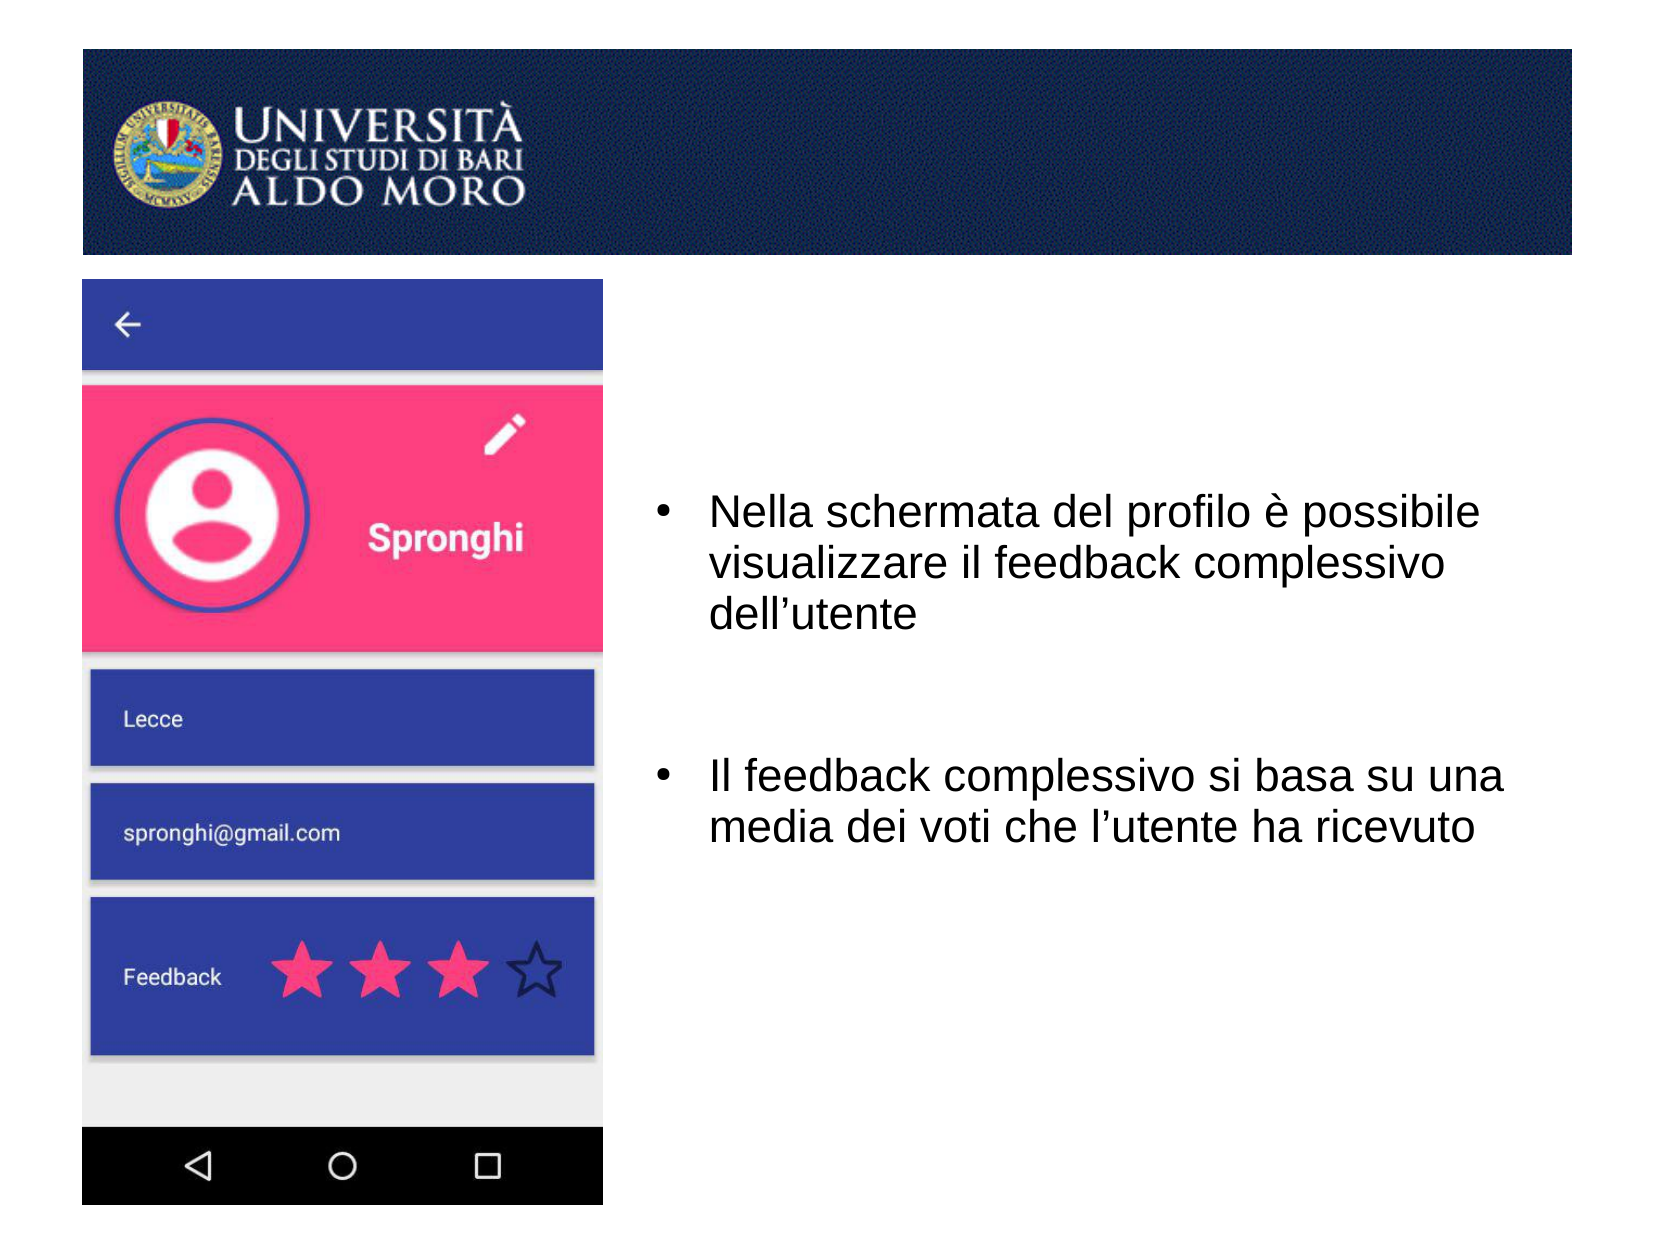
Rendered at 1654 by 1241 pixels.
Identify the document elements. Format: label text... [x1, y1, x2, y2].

picture [83, 49, 1572, 255]
list Nella schermata del profilo è possibile visualizzare il feedback complessivo dell’utente Il feedback complessivo si basa su una media dei voti che l’utente ha ricevuto [637, 485, 1583, 1205]
picture [82, 279, 603, 1205]
